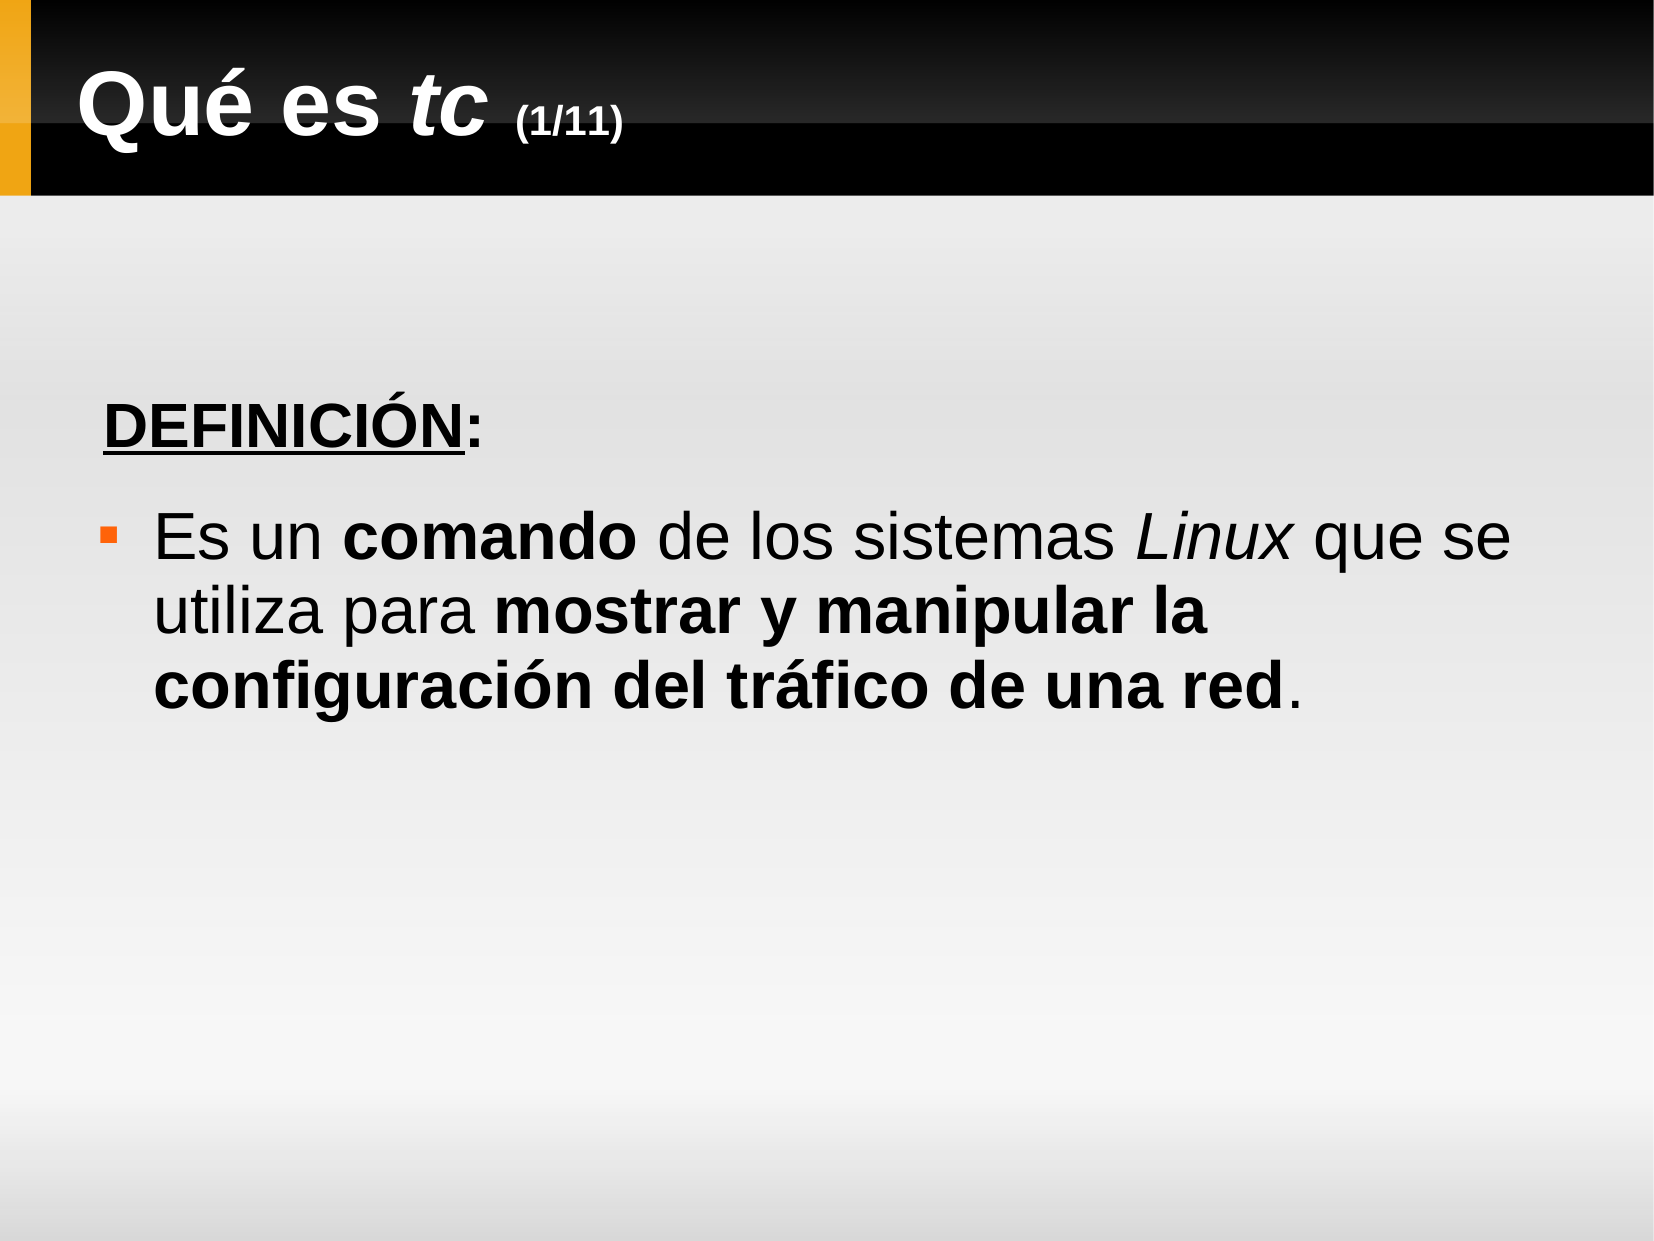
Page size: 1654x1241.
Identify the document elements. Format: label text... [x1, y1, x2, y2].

list Es un comando de los sistemas Linux que se utiliza para mostrar y manipular la configuración del tráfico de una red. [82, 290, 1571, 1109]
picture [0, 0, 1654, 1241]
title Qué es tc (1/11) [76, 0, 1565, 208]
text_box DEFINICIÓN: [88, 383, 621, 469]
